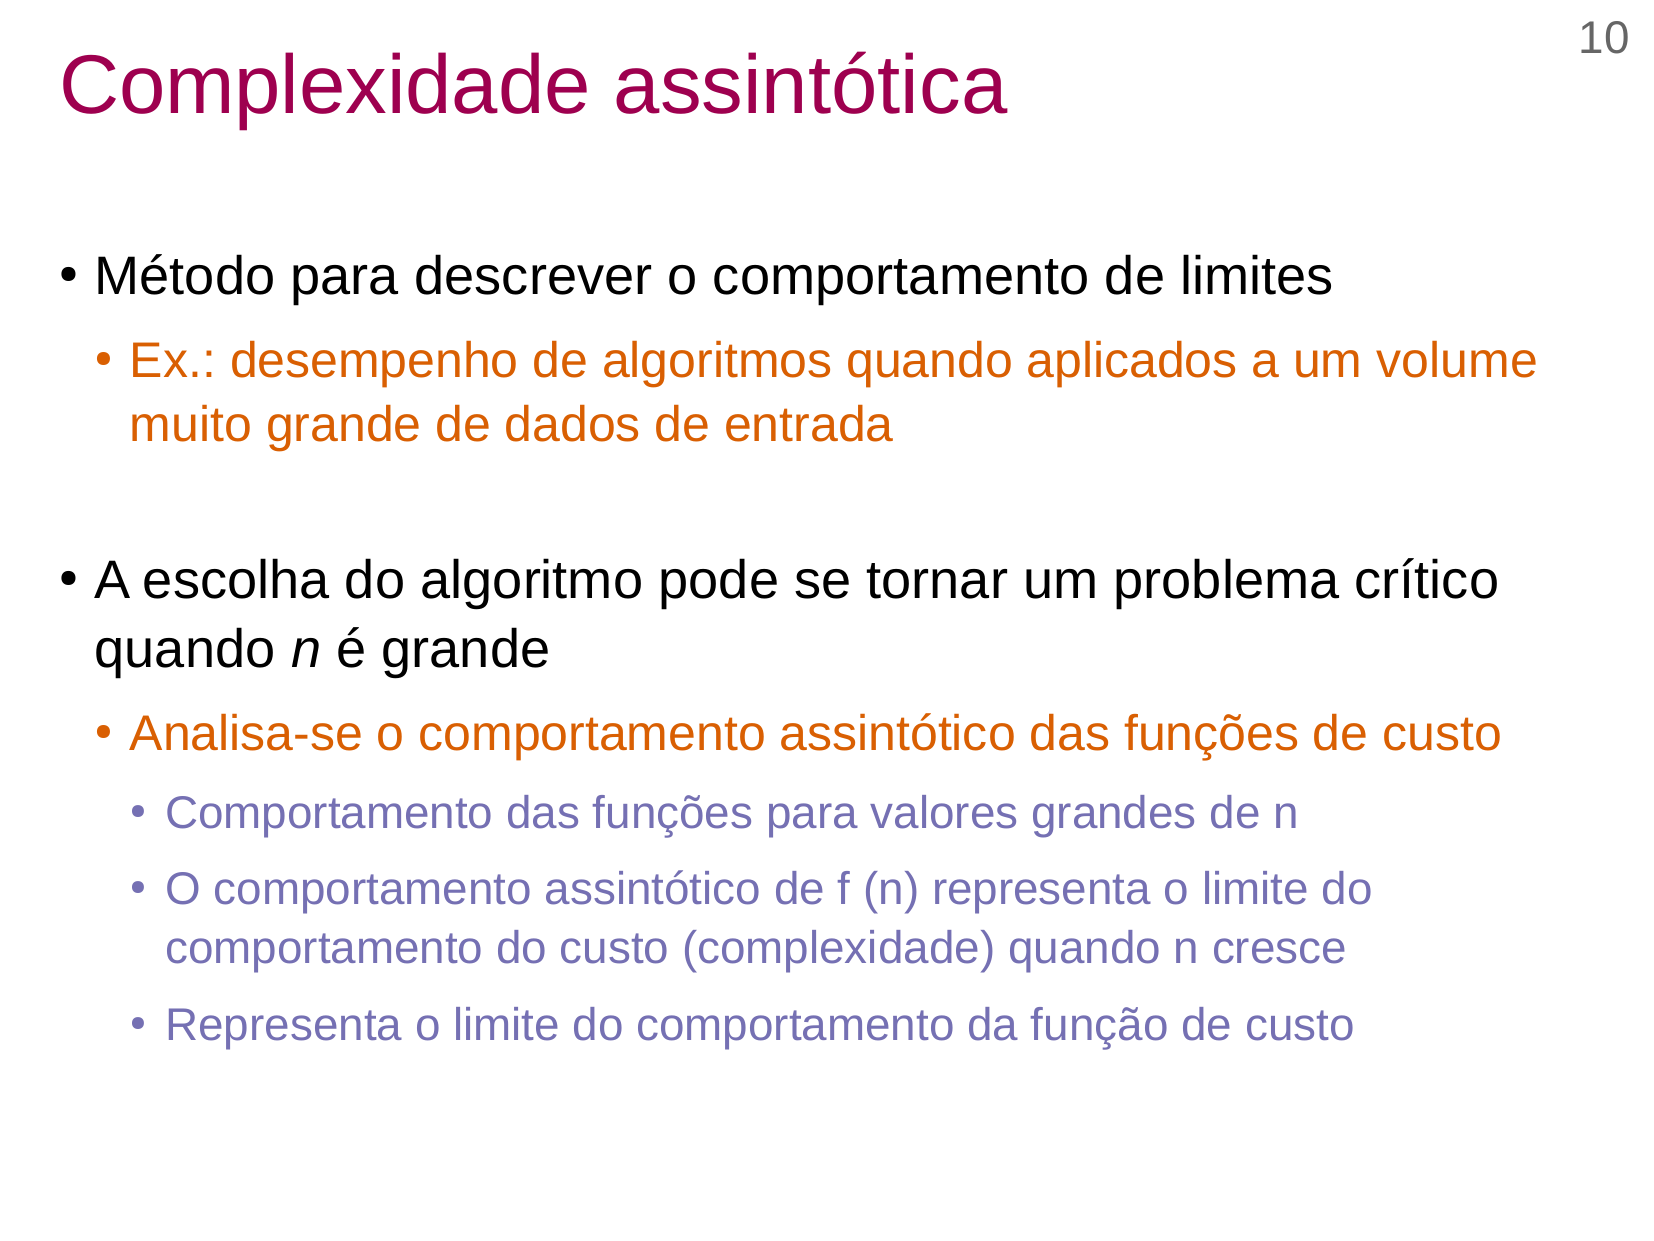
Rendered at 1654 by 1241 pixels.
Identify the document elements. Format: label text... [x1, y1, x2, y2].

title Complexidade assintótica [59, 29, 1595, 148]
list Método para descrever o comportamento de limites Ex.: desempenho de algoritmos quando aplicados a um volume muito grande de dados de entrada A escolha do algoritmo pode se tornar um problema crítico quando n é grande Analisa-se o comportamento assintótico das funções de custo Comportamento das funções para valores grandes de n O comportamento assintótico de f (n) representa o limite do comportamento do custo (complexidade) quando n cresce Representa o limite do comportamento da função de custo [59, 236, 1595, 1211]
